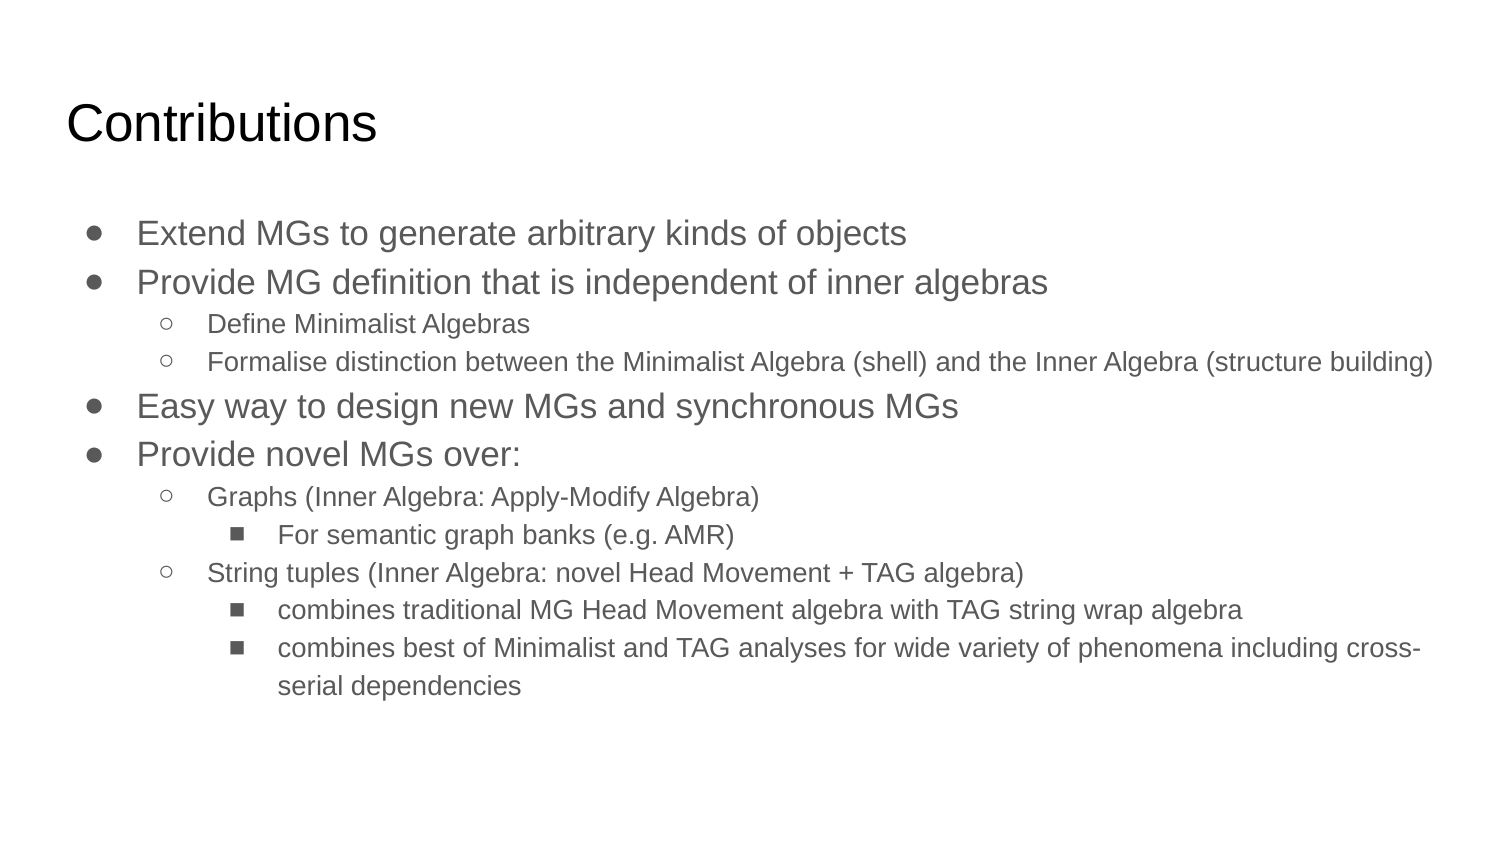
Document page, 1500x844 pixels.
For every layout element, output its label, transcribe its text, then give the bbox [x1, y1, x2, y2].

title Contributions [51, 72, 1449, 167]
list Extend MGs to generate arbitrary kinds of objects Provide MG definition that is independent of inner algebras Define Minimalist Algebras Formalise distinction between the Minimalist Algebra (shell) and the Inner Algebra (structure building) Easy way to design new MGs and synchronous MGs Provide novel MGs over: Graphs (Inner Algebra: Apply-Modify Algebra) For semantic graph banks (e.g. AMR) String tuples (Inner Algebra: novel Head Movement + TAG algebra) combines traditional MG Head Movement algebra with TAG string wrap algebra combines best of Minimalist and TAG analyses for wide variety of phenomena including cross-serial dependencies [51, 189, 1449, 750]
